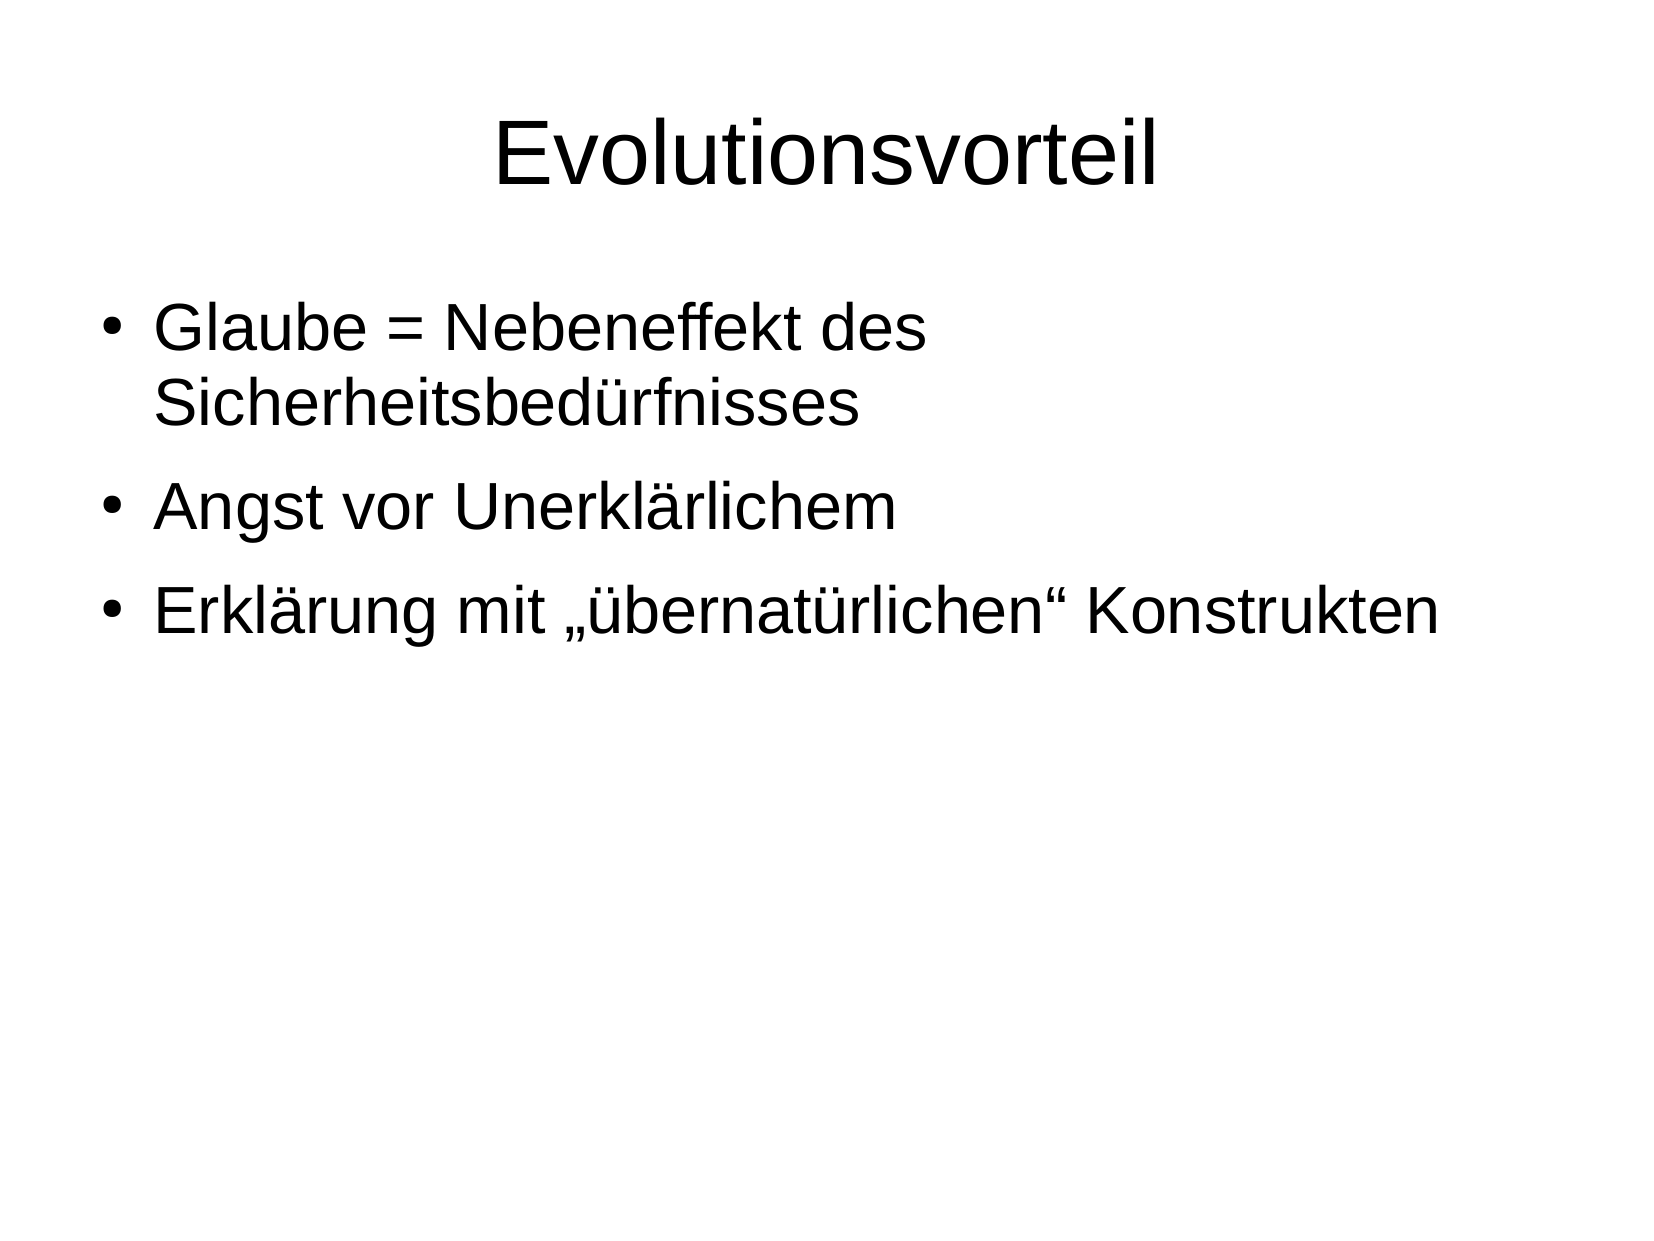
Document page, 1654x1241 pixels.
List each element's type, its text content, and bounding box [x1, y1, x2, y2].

title Evolutionsvorteil [82, 49, 1571, 257]
list Glaube = Nebeneffekt des Sicherheitsbedürfnisses Angst vor Unerklärlichem Erklärung mit „übernatürlichen“ Konstrukten [82, 290, 1571, 1010]
